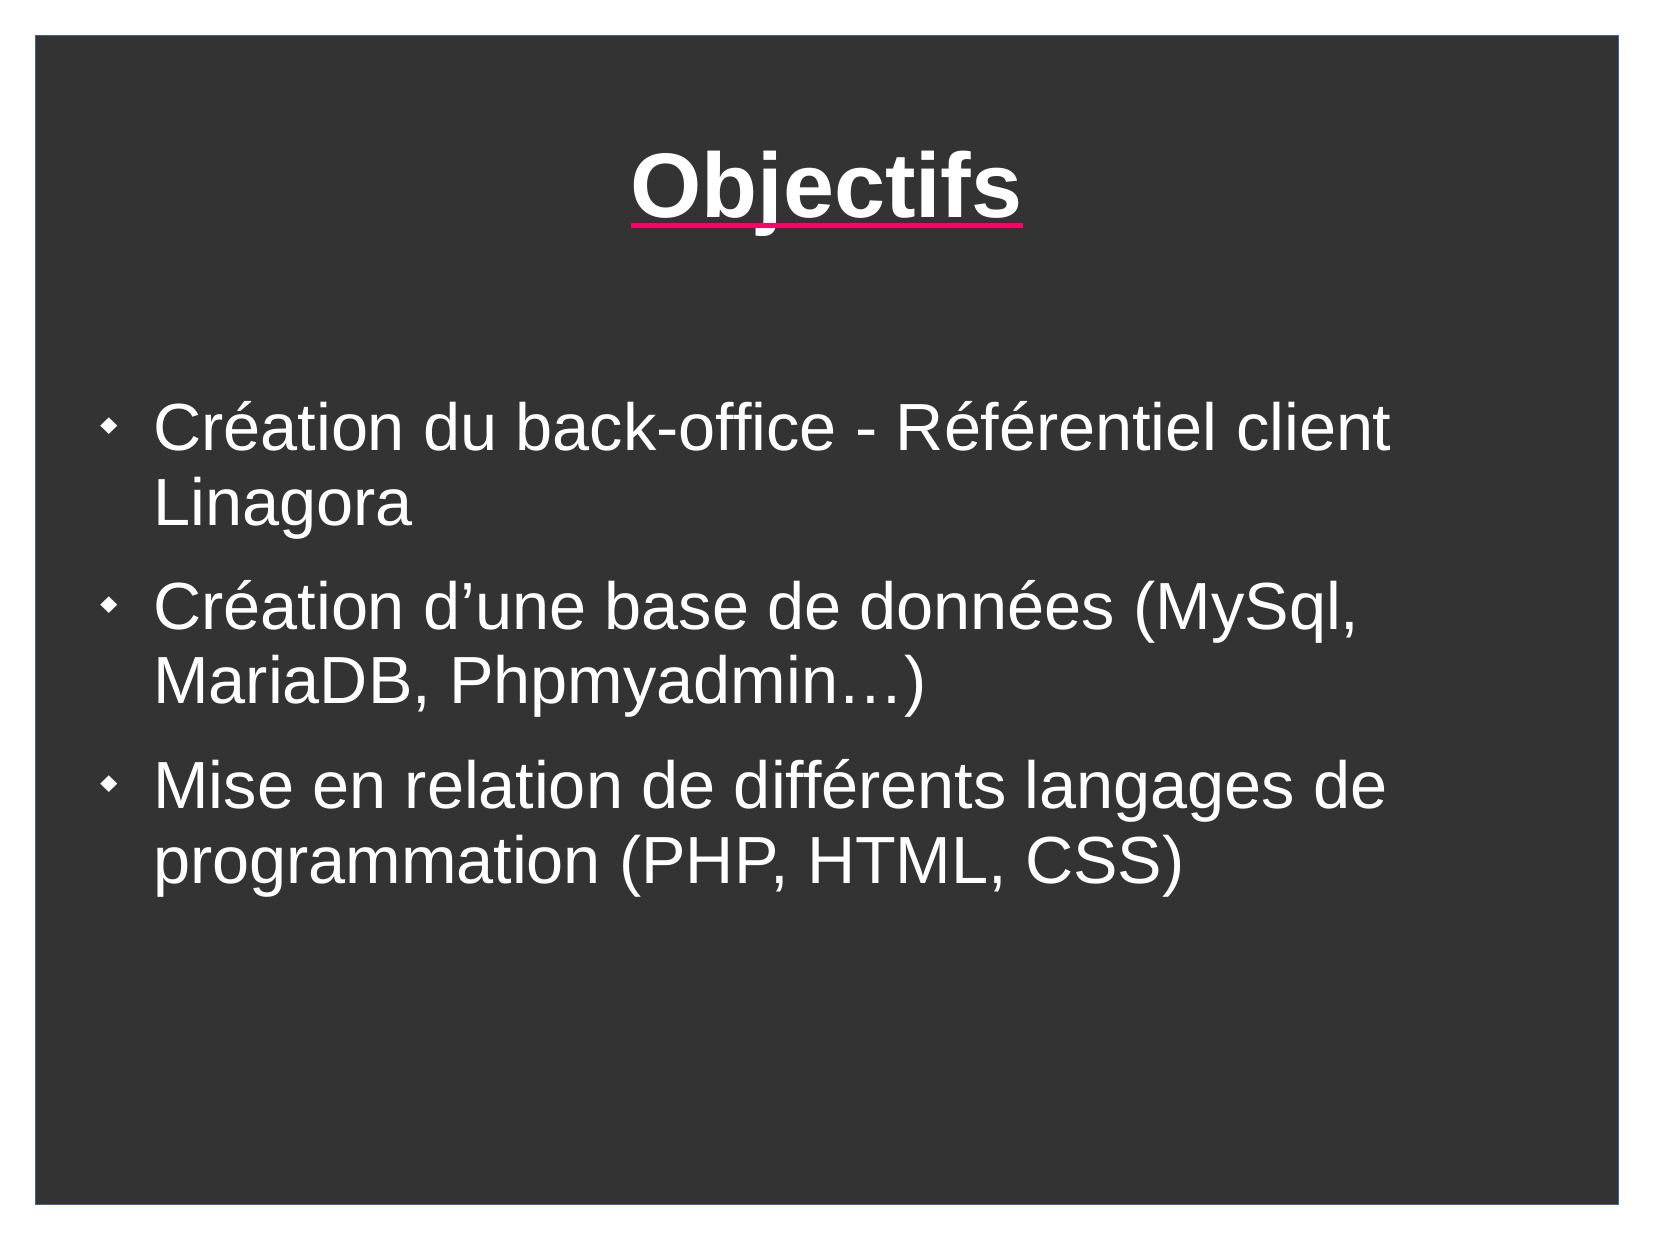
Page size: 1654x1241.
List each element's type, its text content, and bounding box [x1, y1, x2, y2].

title Objectifs [82, 82, 1571, 290]
text_box [35, 35, 1619, 1205]
list Création du back-office - Référentiel client Linagora Création d’une base de données (MySql, MariaDB, Phpmyadmin…) Mise en relation de différents langages de programmation (PHP, HTML, CSS) [82, 389, 1571, 1109]
